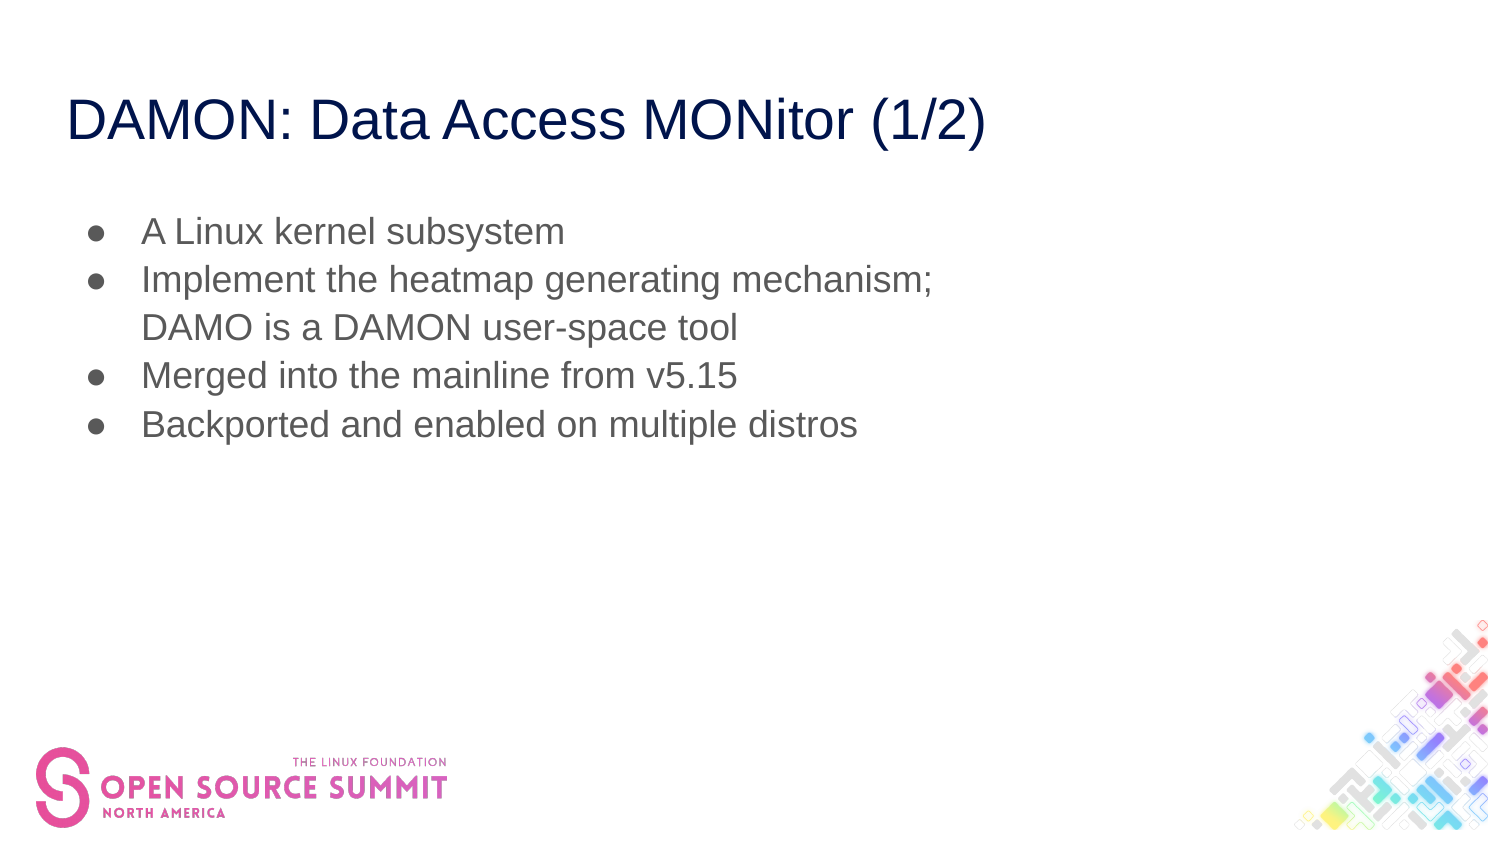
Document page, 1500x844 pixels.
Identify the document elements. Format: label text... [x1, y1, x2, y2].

title DAMON: Data Access MONitor (1/2) [51, 72, 1449, 167]
list A Linux kernel subsystem Implement the heatmap generating mechanism; DAMO is a DAMON user-space tool Merged into the mainline from v5.15 Backported and enabled on multiple distros [51, 189, 1449, 734]
picture [1294, 620, 1488, 830]
picture [36, 747, 447, 828]
